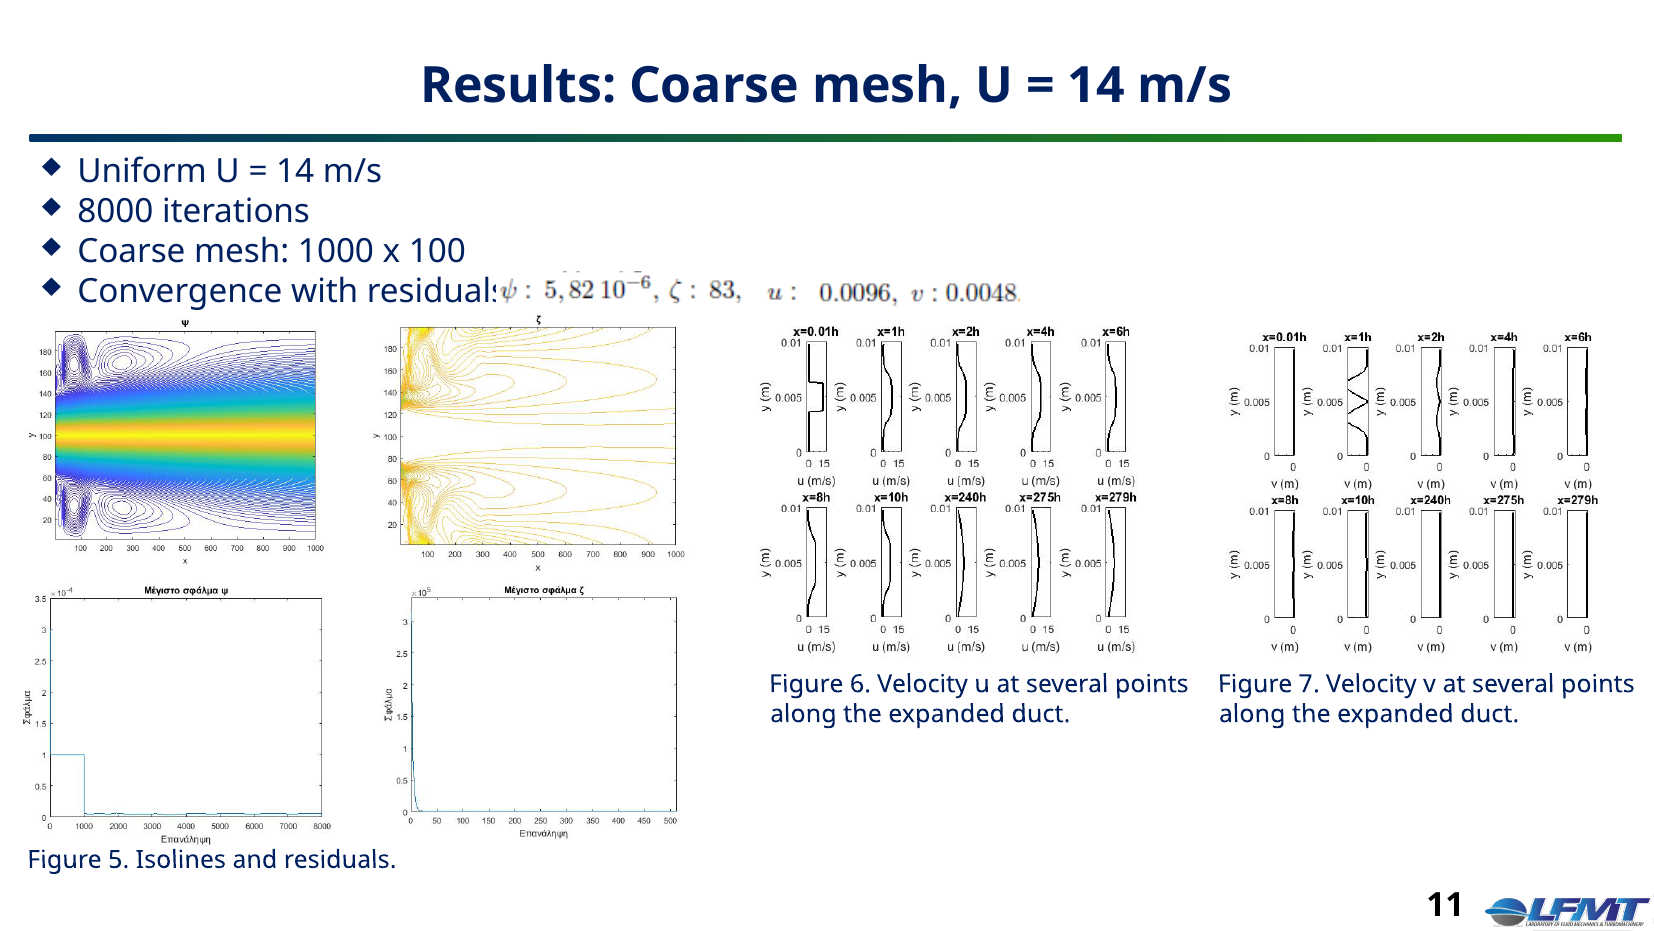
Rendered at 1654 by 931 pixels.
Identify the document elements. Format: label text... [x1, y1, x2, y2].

title Results: Coarse mesh, U = 14 m/s [28, 34, 1625, 130]
text_box Figure 6. Velocity u at several points along the expanded duct. [718, 659, 1170, 780]
picture [4, 578, 355, 835]
text_box Figure 5. Isolines and residuals. [0, 835, 650, 926]
picture [11, 312, 347, 567]
text_box Figure 7. Velocity v at several points along the expanded duct. [1166, 659, 1654, 780]
text_box [1525, 886, 1654, 931]
picture [1485, 893, 1651, 931]
picture [762, 279, 804, 308]
picture [815, 274, 1020, 308]
slide_number <αριθμός> [1093, 880, 1480, 931]
picture [1180, 318, 1630, 659]
text_box Uniform U = 14 m/s 8000 iterations Coarse mesh: 1000 x 100 Convergence with residuals: [27, 141, 1619, 362]
picture [354, 271, 1170, 662]
picture [366, 578, 709, 840]
